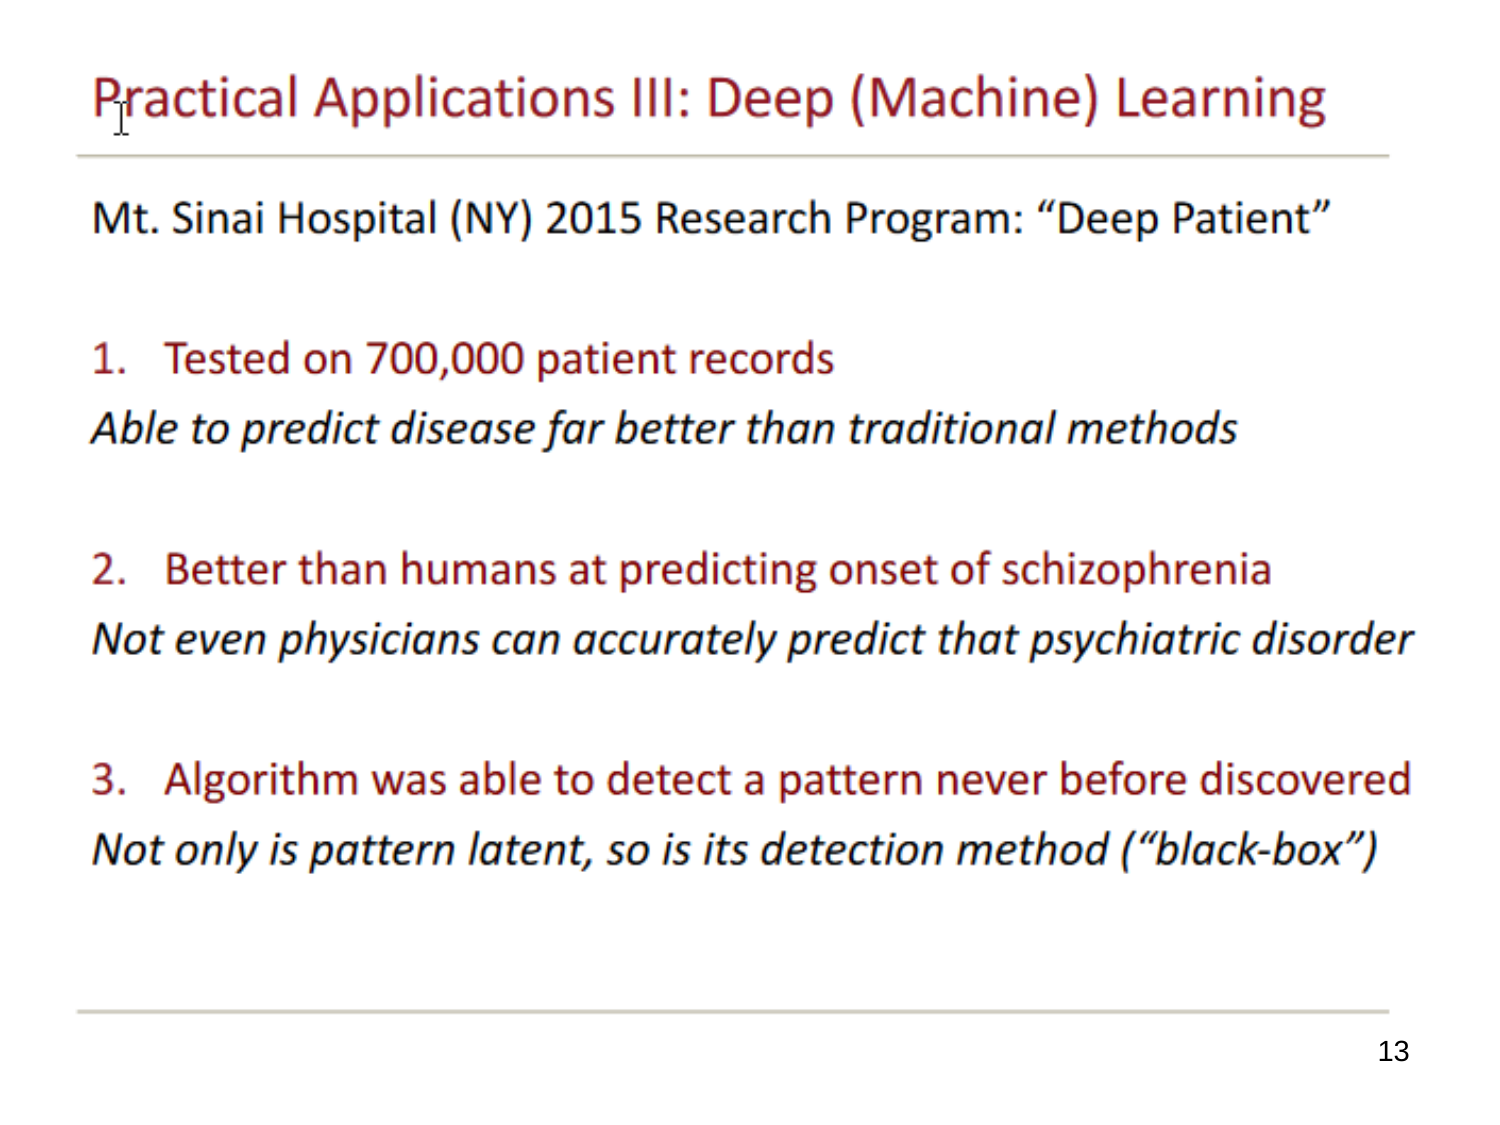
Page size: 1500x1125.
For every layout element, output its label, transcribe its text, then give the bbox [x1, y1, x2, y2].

slide_number <number> [1074, 1025, 1425, 1103]
picture [6, 4, 1460, 1025]
